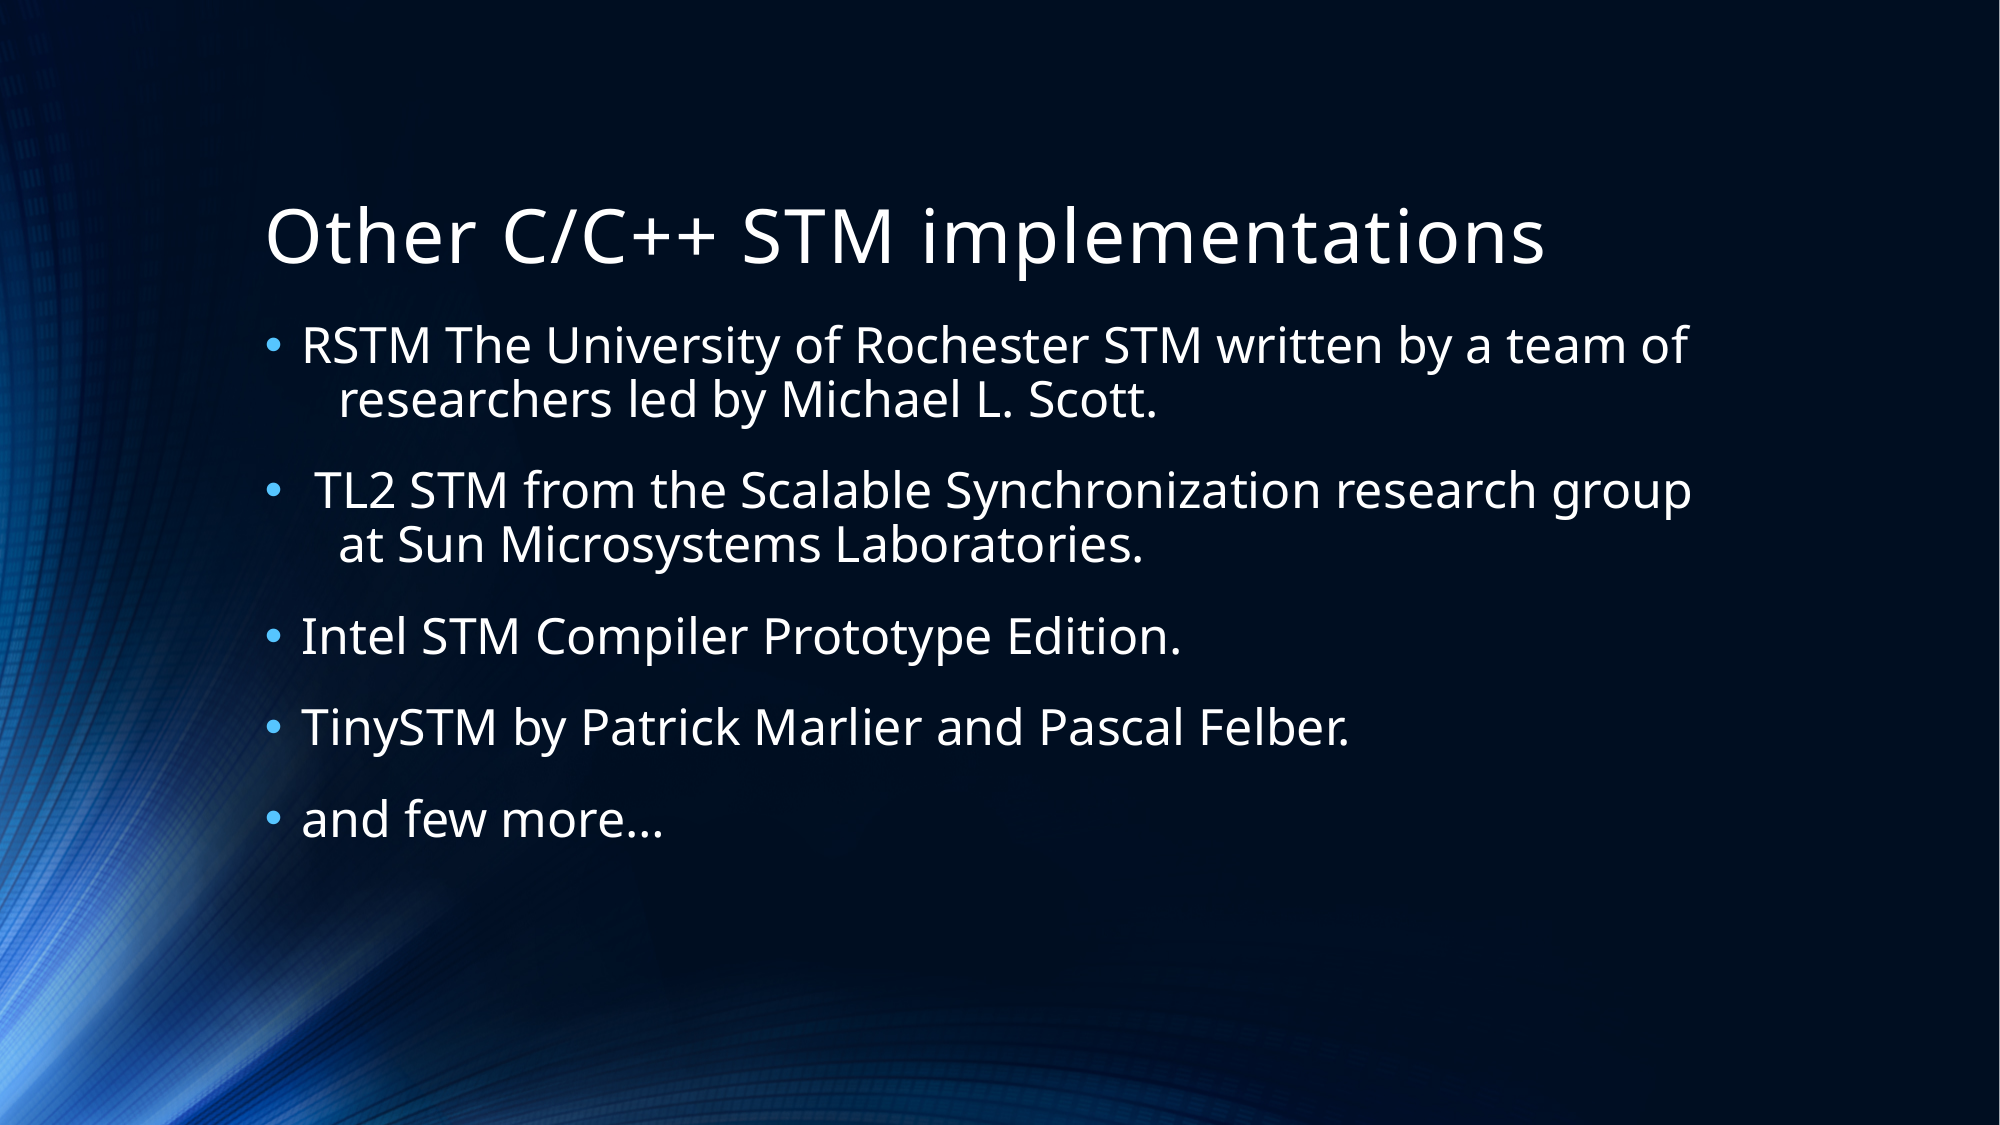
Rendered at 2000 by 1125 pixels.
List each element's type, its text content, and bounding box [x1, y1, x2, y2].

title Other C/C++ STM implementations [249, 62, 1750, 288]
list RSTM The University of Rochester STM written by a team of researchers led by Michael L. Scott. TL2 STM from the Scalable Synchronization research group at Sun Microsystems Laboratories. Intel STM Compiler Prototype Edition. TinySTM by Patrick Marlier and Pascal Felber. and few more… [249, 312, 1749, 988]
